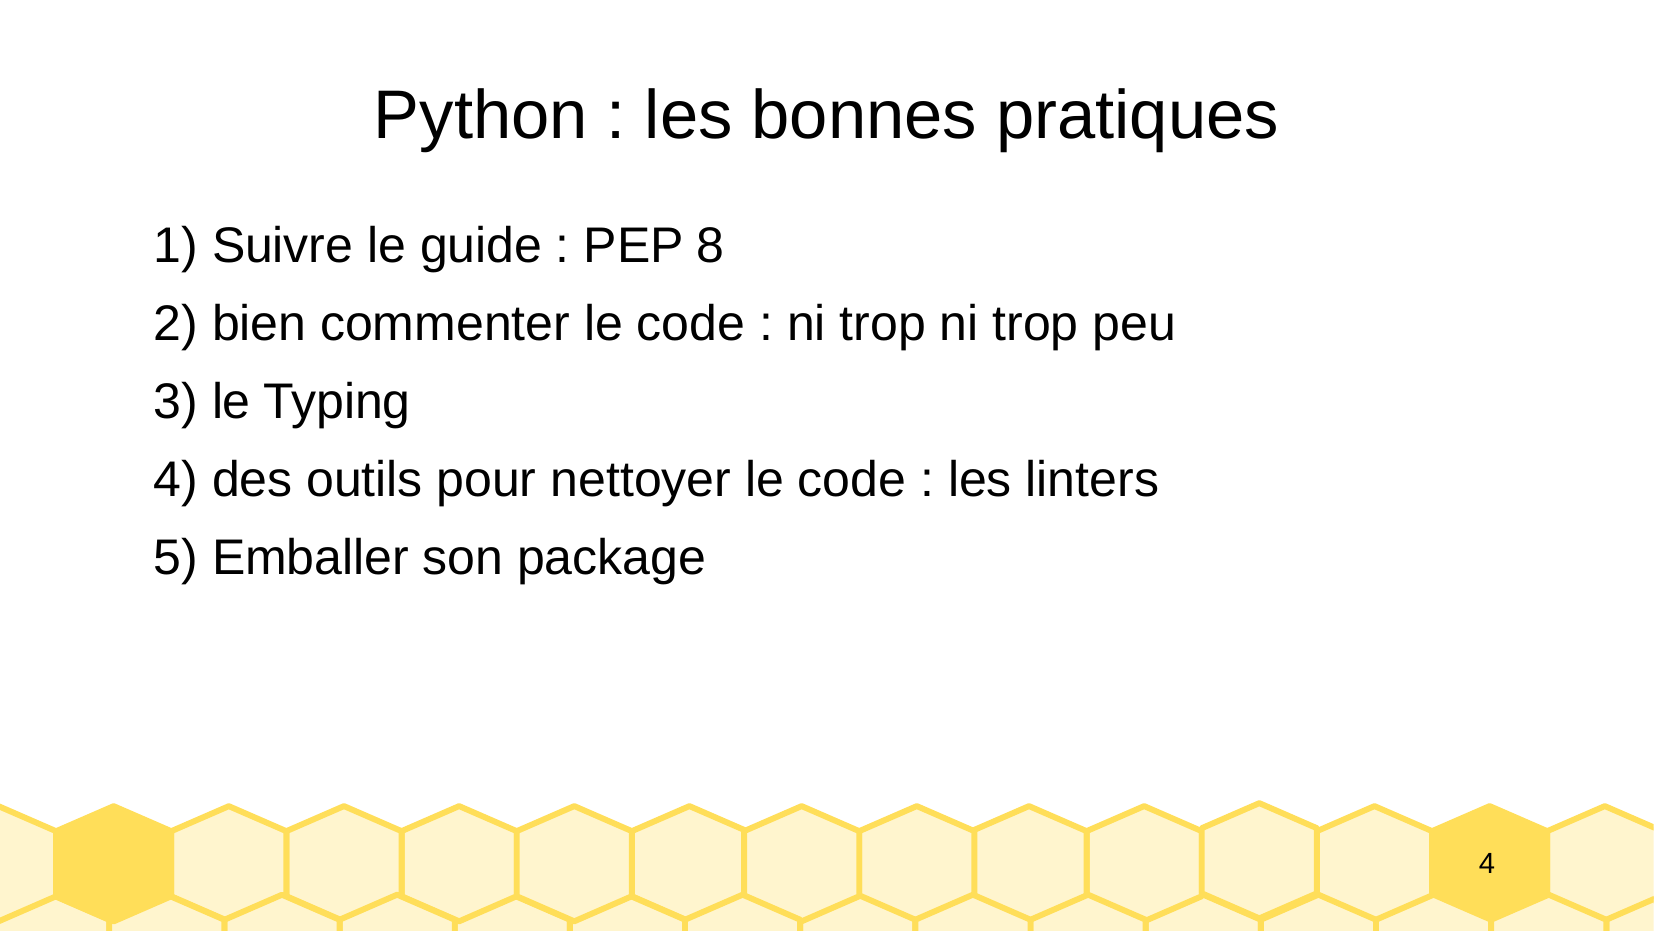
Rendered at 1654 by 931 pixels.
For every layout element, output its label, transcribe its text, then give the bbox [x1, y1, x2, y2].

title Python : les bonnes pratiques [82, 37, 1571, 193]
list 1) Suivre le guide : PEP 8 2) bien commenter le code : ni trop ni trop peu 3) le Typing 4) des outils pour nettoyer le code : les linters 5) Emballer son package [82, 217, 1571, 758]
